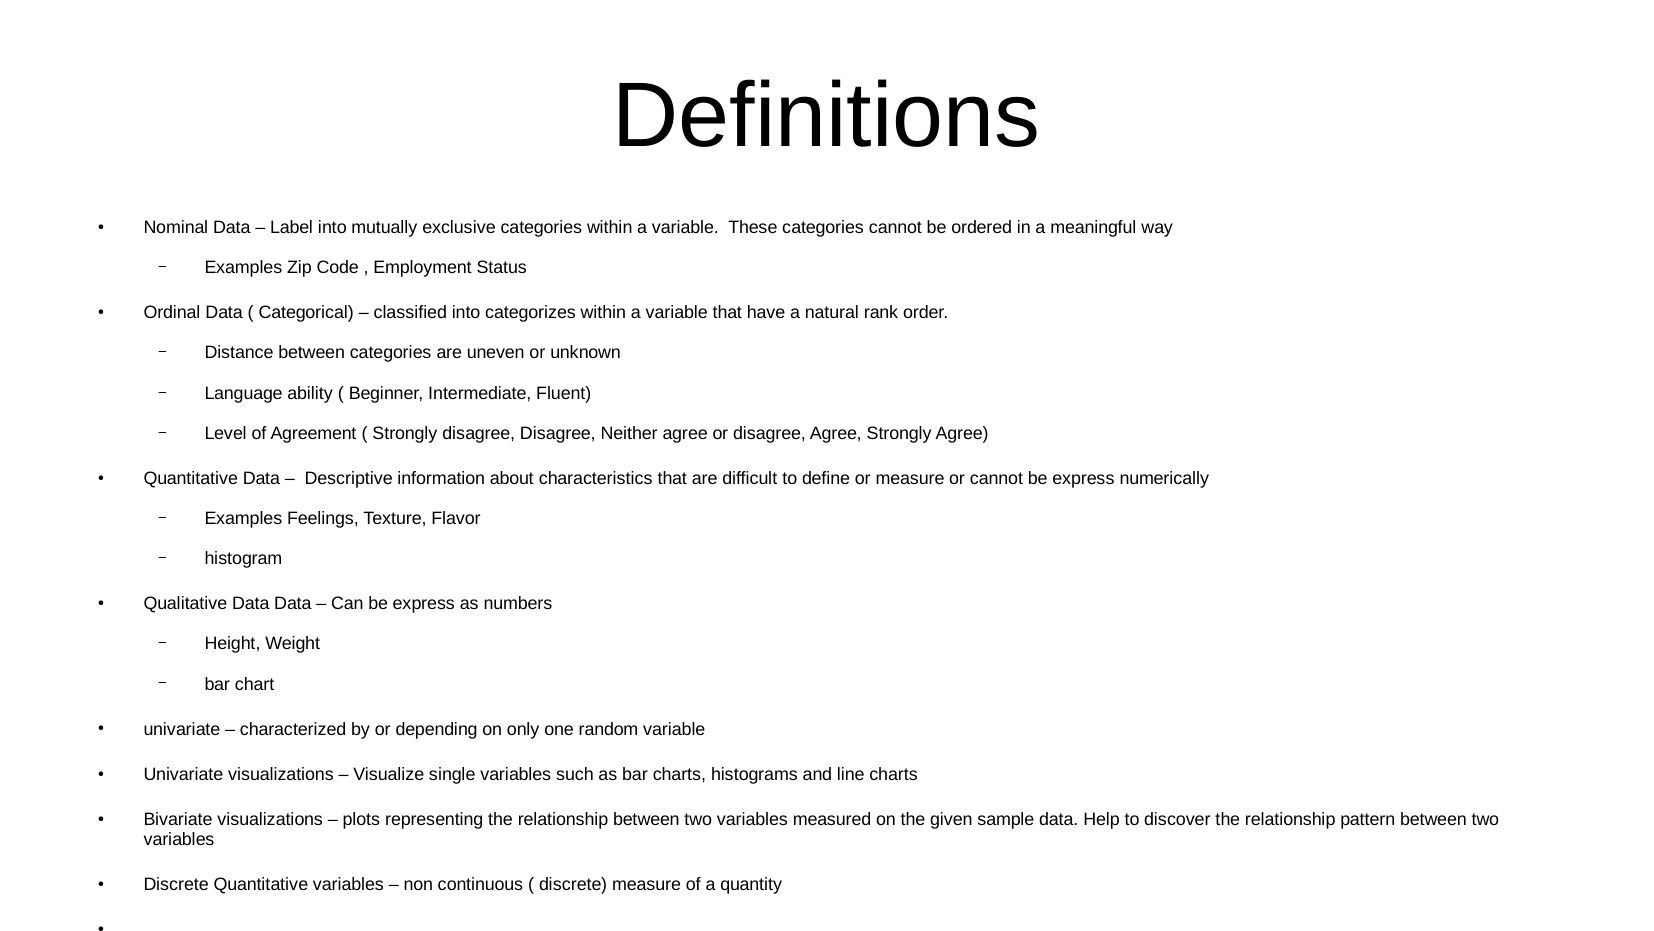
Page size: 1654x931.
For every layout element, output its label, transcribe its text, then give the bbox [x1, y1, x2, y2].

list Nominal Data – Label into mutually exclusive categories within a variable. These categories cannot be ordered in a meaningful way Examples Zip Code , Employment Status Ordinal Data ( Categorical) – classified into categorizes within a variable that have a natural rank order. Distance between categories are uneven or unknown Language ability ( Beginner, Intermediate, Fluent) Level of Agreement ( Strongly disagree, Disagree, Neither agree or disagree, Agree, Strongly Agree) Quantitative Data – Descriptive information about characteristics that are difficult to define or measure or cannot be express numerically Examples Feelings, Texture, Flavor histogram Qualitative Data Data – Can be express as numbers Height, Weight bar chart univariate – characterized by or depending on only one random variable Univariate visualizations – Visualize single variables such as bar charts, histograms and line charts Bivariate visualizations – plots representing the relationship between two variables measured on the given sample data. Help to discover the relationship pattern between two variables Discrete Quantitative variables – non continuous ( discrete) measure of a quantity [82, 217, 1571, 901]
title Definitions [82, 37, 1571, 193]
